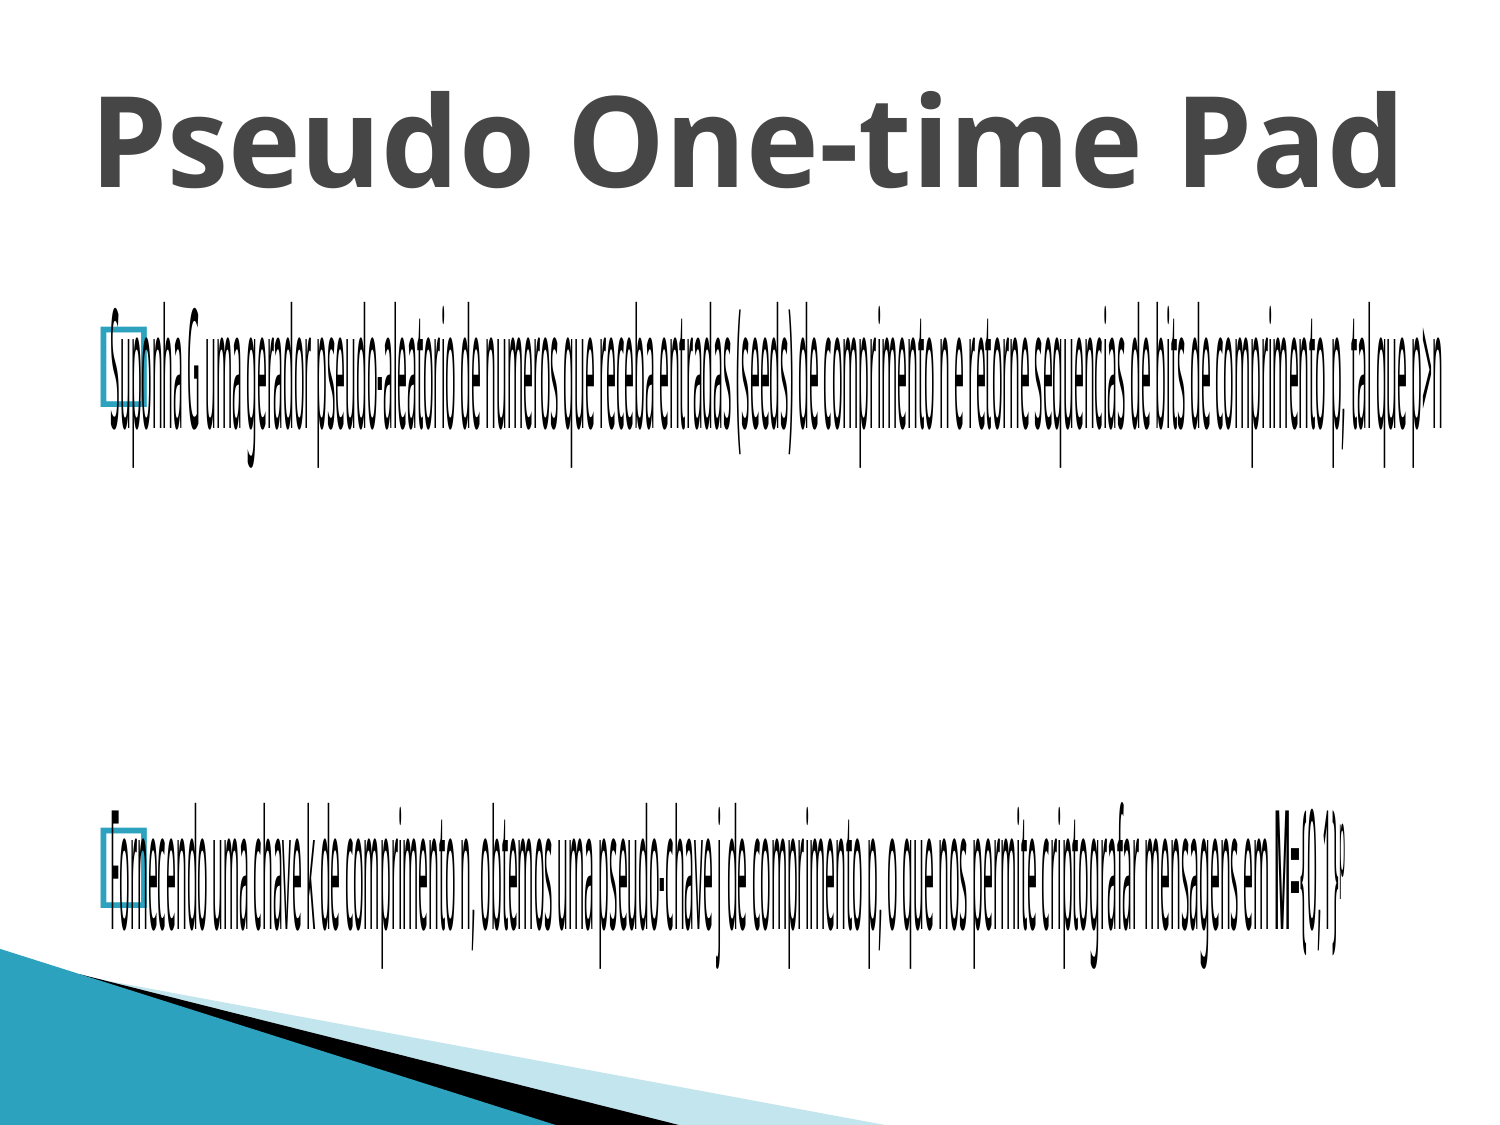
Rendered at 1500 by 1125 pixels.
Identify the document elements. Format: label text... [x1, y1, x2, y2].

list Suponha G uma gerador pseudo-aleatorio de numeros que receba entradas (seeds) de comprimento n e retorne sequencias de bits de comprimento p, tal que p>n Fornecendo uma chave k de comprimento n, obtemos uma pseudo-chave j de comprimento p, o que nos permite criptografar mensagens em M={0,1}p [75, 243, 1426, 986]
title Pseudo One-time Pad [75, 45, 1426, 233]
